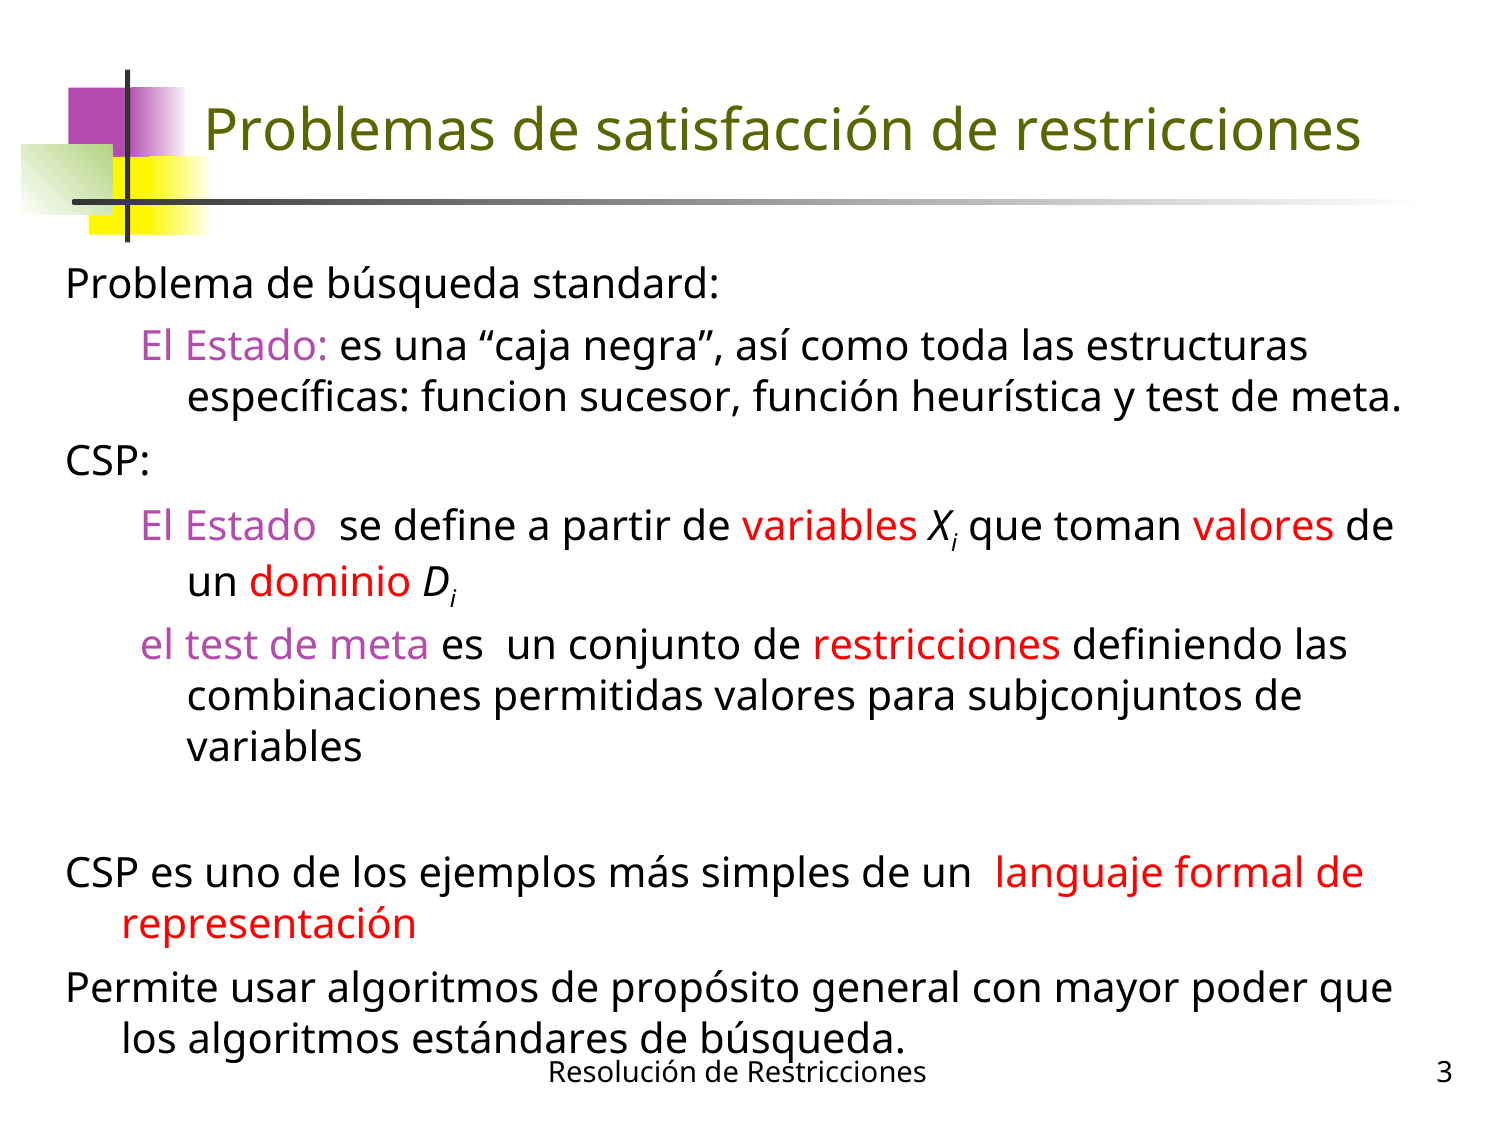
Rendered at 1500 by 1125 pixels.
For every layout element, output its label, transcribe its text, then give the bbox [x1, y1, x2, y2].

list Problema de búsqueda standard: El Estado: es una “caja negra”, así como toda las estructuras específicas: funcion sucesor, función heurística y test de meta. CSP: El Estado se define a partir de variables Xi que toman valores de un dominio Di el test de meta es un conjunto de restricciones definiendo las combinaciones permitidas valores para subjconjuntos de variables CSP es uno de los ejemplos más simples de un languaje formal de representación Permite usar algoritmos de propósito general con mayor poder que los algoritmos estándares de búsqueda. [50, 249, 1469, 1015]
title Problemas de satisfacción de restricciones [188, 35, 1468, 175]
